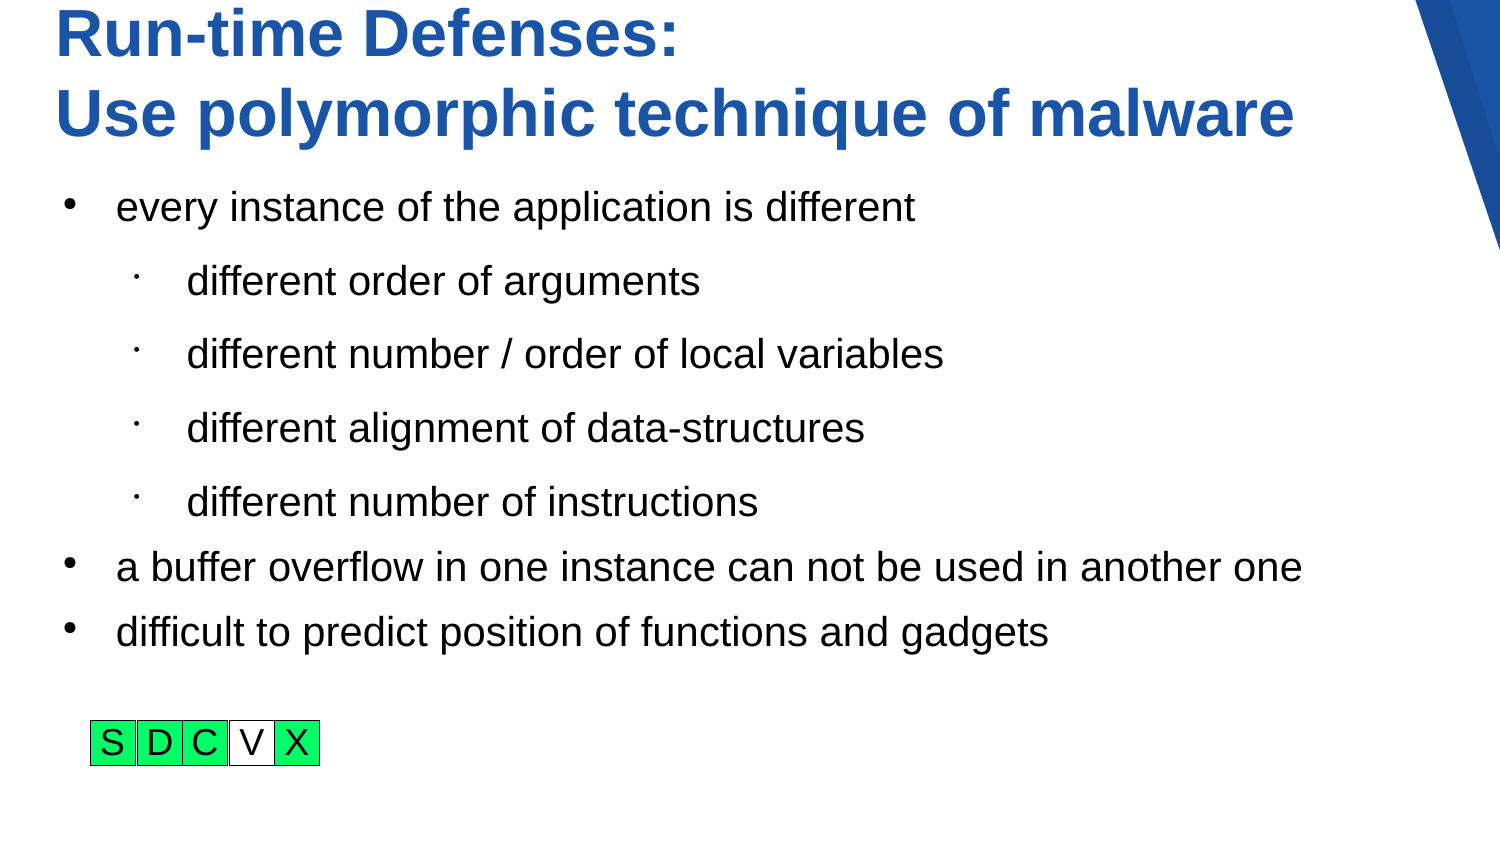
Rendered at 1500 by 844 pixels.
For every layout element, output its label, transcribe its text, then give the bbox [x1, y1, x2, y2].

text_box C [182, 720, 228, 766]
list every instance of the application is different different order of arguments different number / order of local variables different alignment of data-structures different number of instructions a buffer overflow in one instance can not be used in another one difficult to predict position of functions and gadgets [30, 165, 1486, 603]
text_box X [274, 720, 320, 766]
title Run-time Defenses: Use polymorphic technique of malware [40, 97, 1366, 166]
text_box S [90, 720, 136, 766]
text_box D [137, 720, 182, 766]
text_box V [229, 720, 274, 766]
